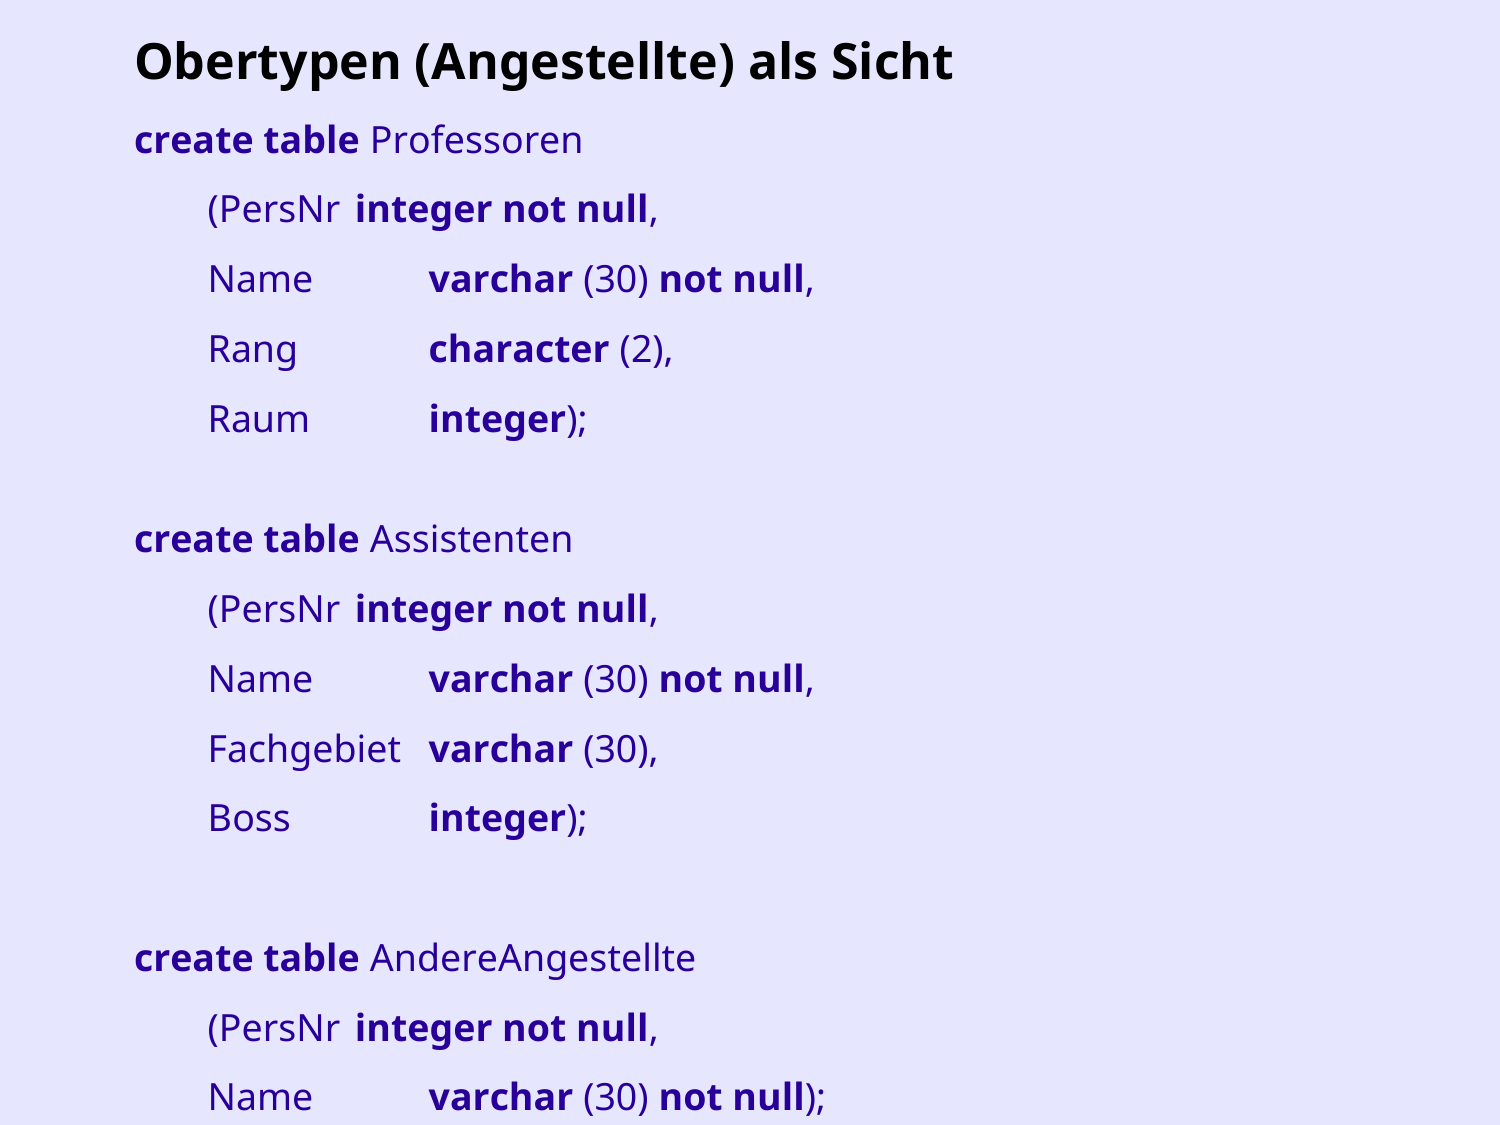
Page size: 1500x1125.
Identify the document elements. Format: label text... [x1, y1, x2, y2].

text_box Obertypen (Angestellte) als Sicht create table Professoren (PersNr integer not null, Name varchar (30) not null, Rang character (2), Raum integer); create table Assistenten (PersNr integer not null, Name varchar (30) not null, Fachgebiet varchar (30), Boss integer); create table AndereAngestellte (PersNr integer not null, Name varchar (30) not null); [119, 18, 1365, 1125]
